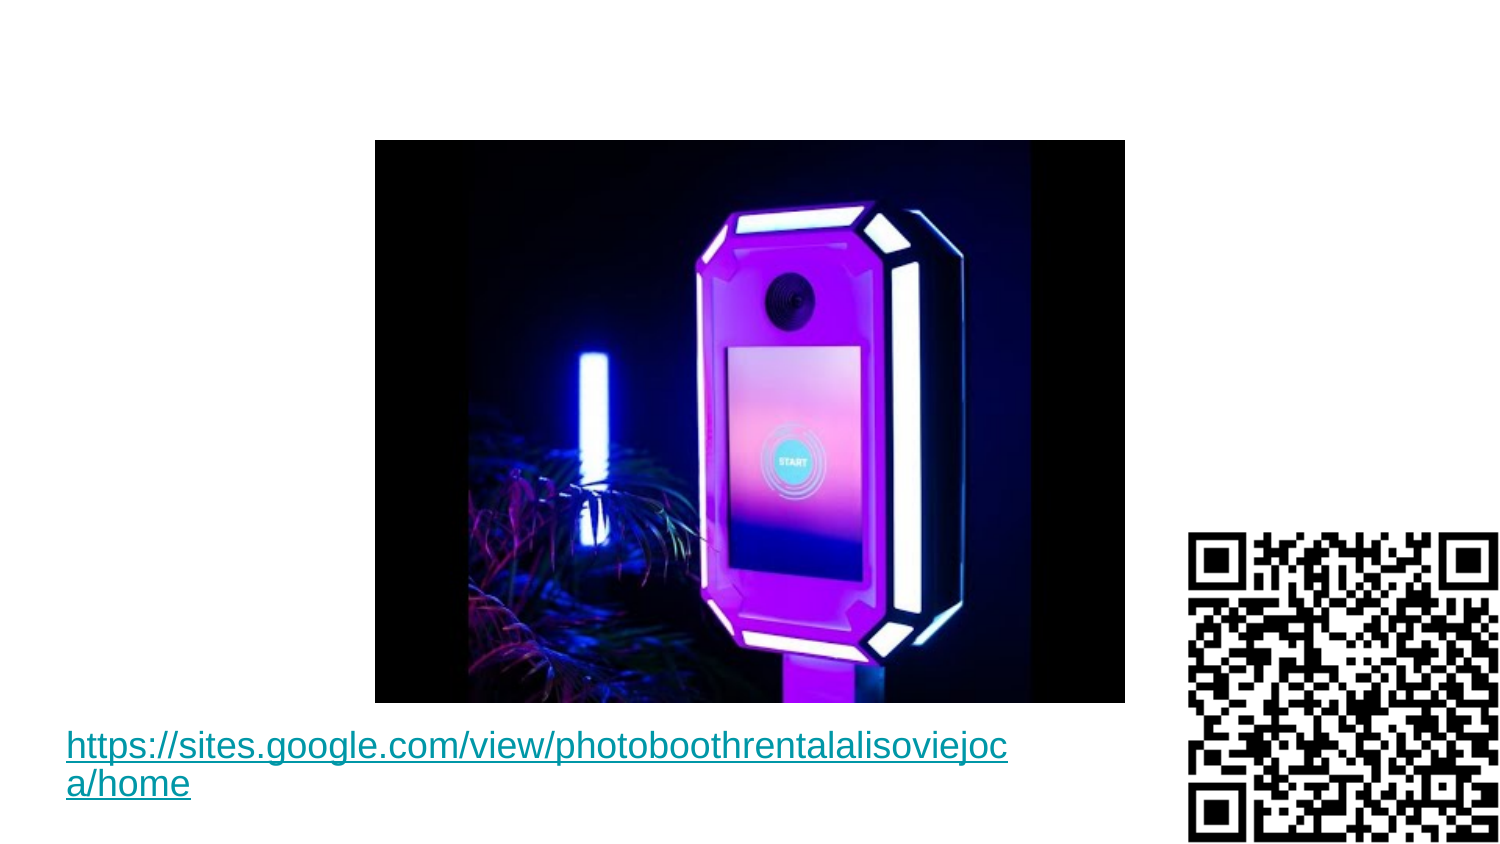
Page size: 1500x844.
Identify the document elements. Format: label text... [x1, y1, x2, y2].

list https://sites.google.com/view/photoboothrentalalisoviejoca/home [51, 694, 1036, 794]
picture [375, 140, 1125, 704]
picture [1187, 531, 1500, 844]
